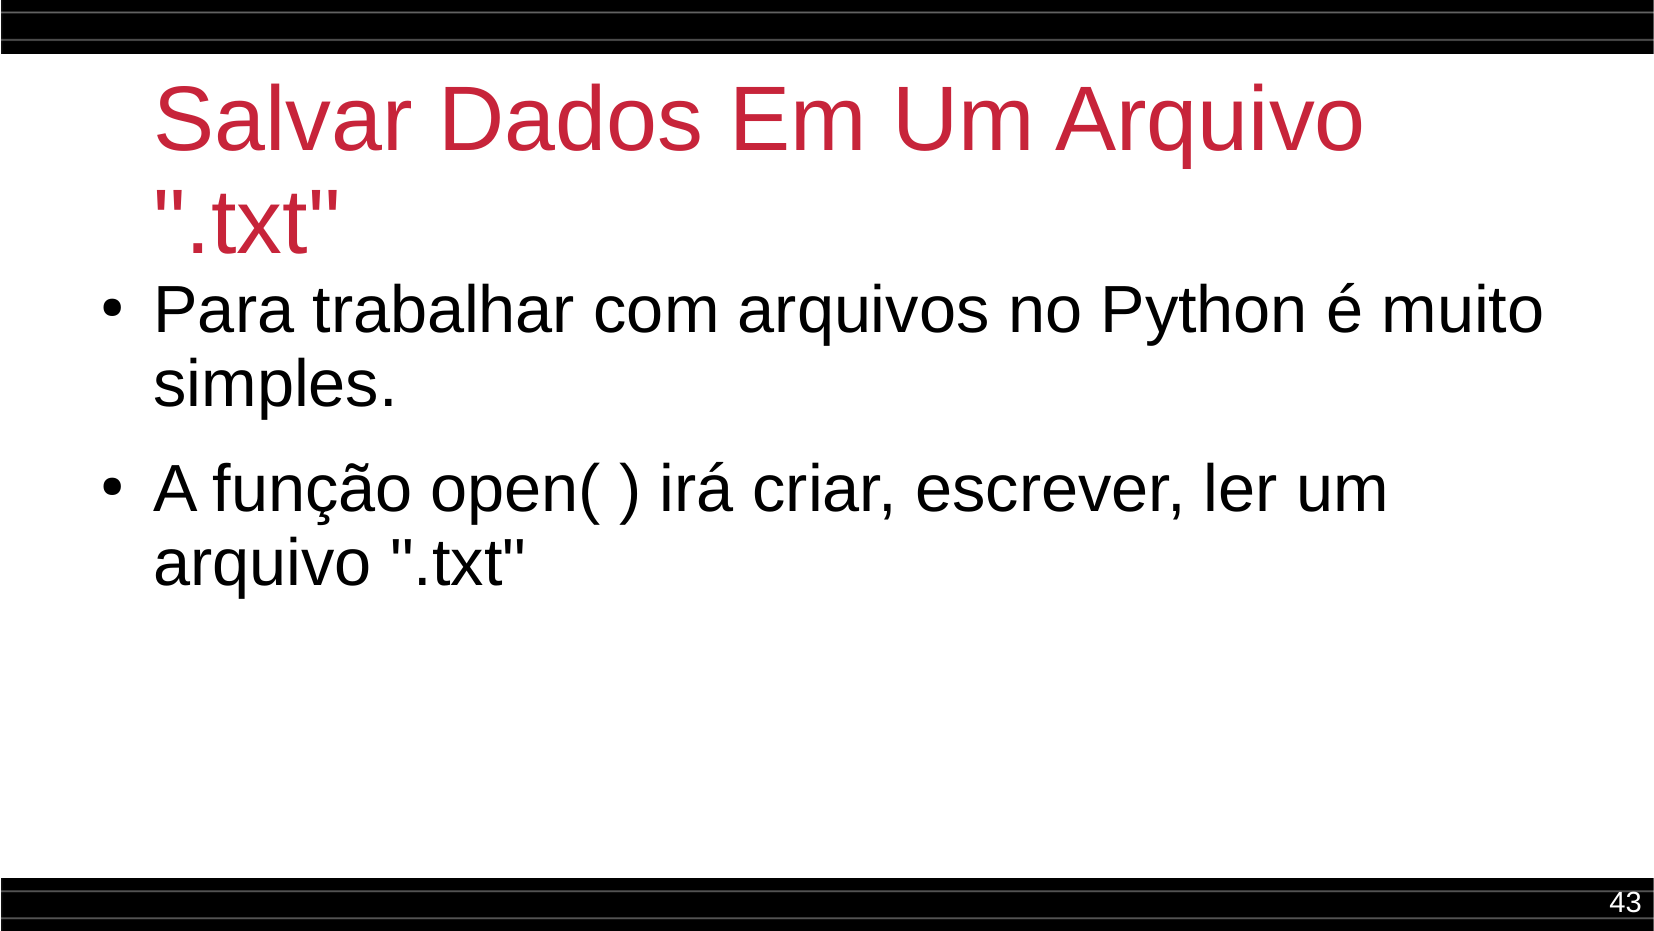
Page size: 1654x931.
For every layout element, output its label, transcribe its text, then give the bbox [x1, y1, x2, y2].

picture [1, 878, 1654, 931]
list Para trabalhar com arquivos no Python é muito simples. A função open( ) irá criar, escrever, ler um arquivo ".txt" [82, 271, 1571, 758]
title Salvar Dados Em Um Arquivo ".txt" [82, 67, 1571, 271]
picture [1, 0, 1654, 54]
